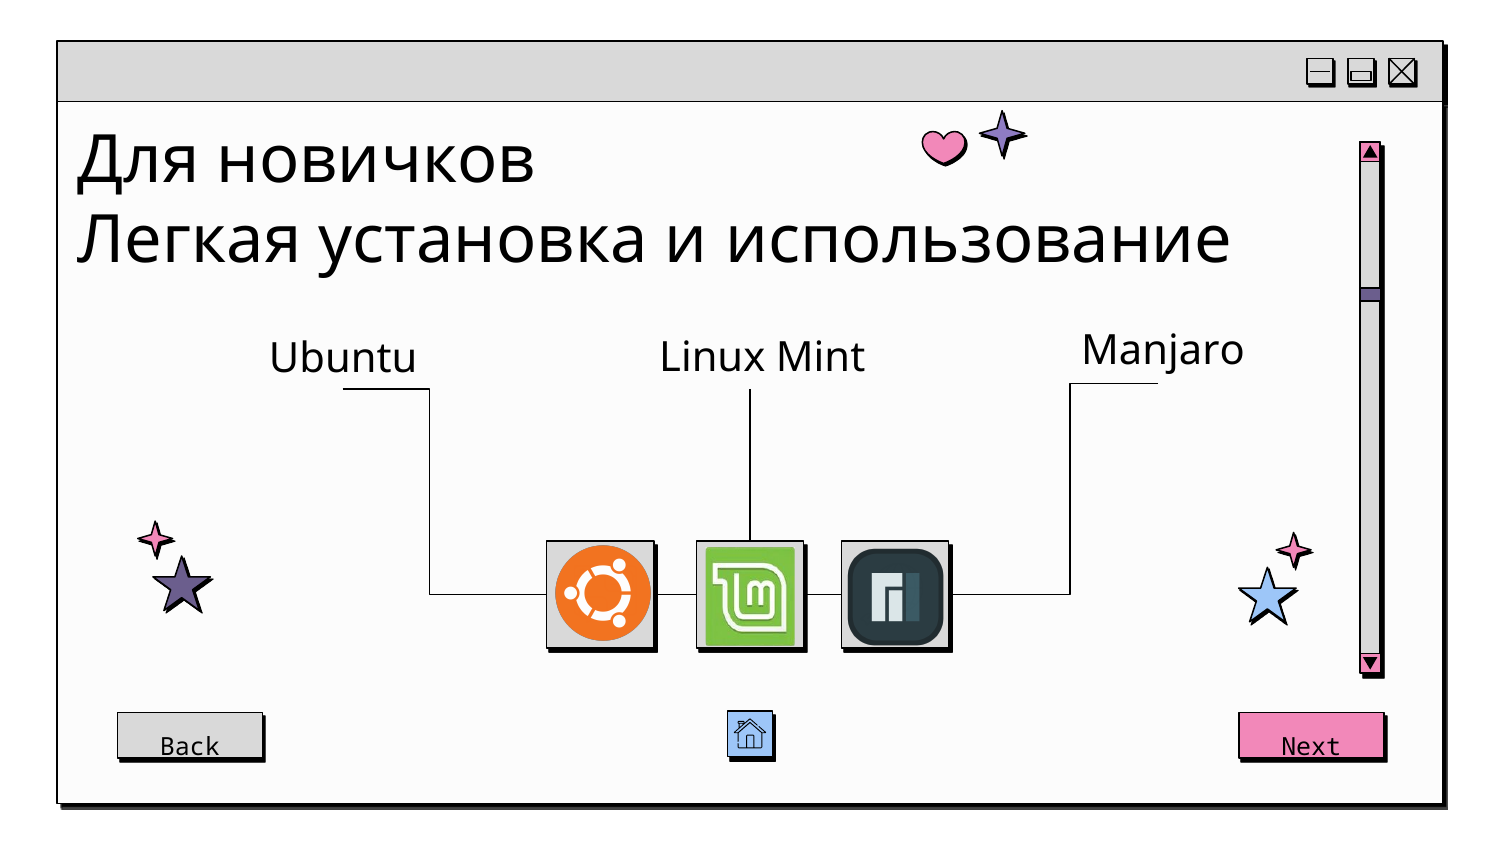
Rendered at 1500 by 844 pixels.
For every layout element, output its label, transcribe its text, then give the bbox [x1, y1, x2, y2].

text_box [727, 711, 773, 757]
text_box [137, 521, 173, 556]
picture [847, 548, 944, 646]
text_box [922, 131, 966, 164]
subtitle Back [129, 714, 251, 753]
text_box [1238, 567, 1297, 622]
text_box [979, 110, 1025, 156]
picture [550, 540, 656, 646]
text_box [1276, 532, 1312, 568]
text_box [841, 540, 949, 648]
subtitle Ubuntu [172, 316, 515, 390]
text_box [1360, 288, 1380, 673]
picture [705, 547, 795, 646]
text_box [696, 540, 804, 648]
text_box [1239, 712, 1384, 758]
text_box [152, 556, 211, 611]
subtitle Next [1250, 714, 1373, 753]
text_box [117, 712, 263, 758]
subtitle Manjaro [992, 307, 1335, 382]
subtitle Linux Mint [591, 315, 934, 389]
text_box [546, 540, 655, 648]
title Для новичков Легкая установка и использование [62, 96, 1447, 296]
